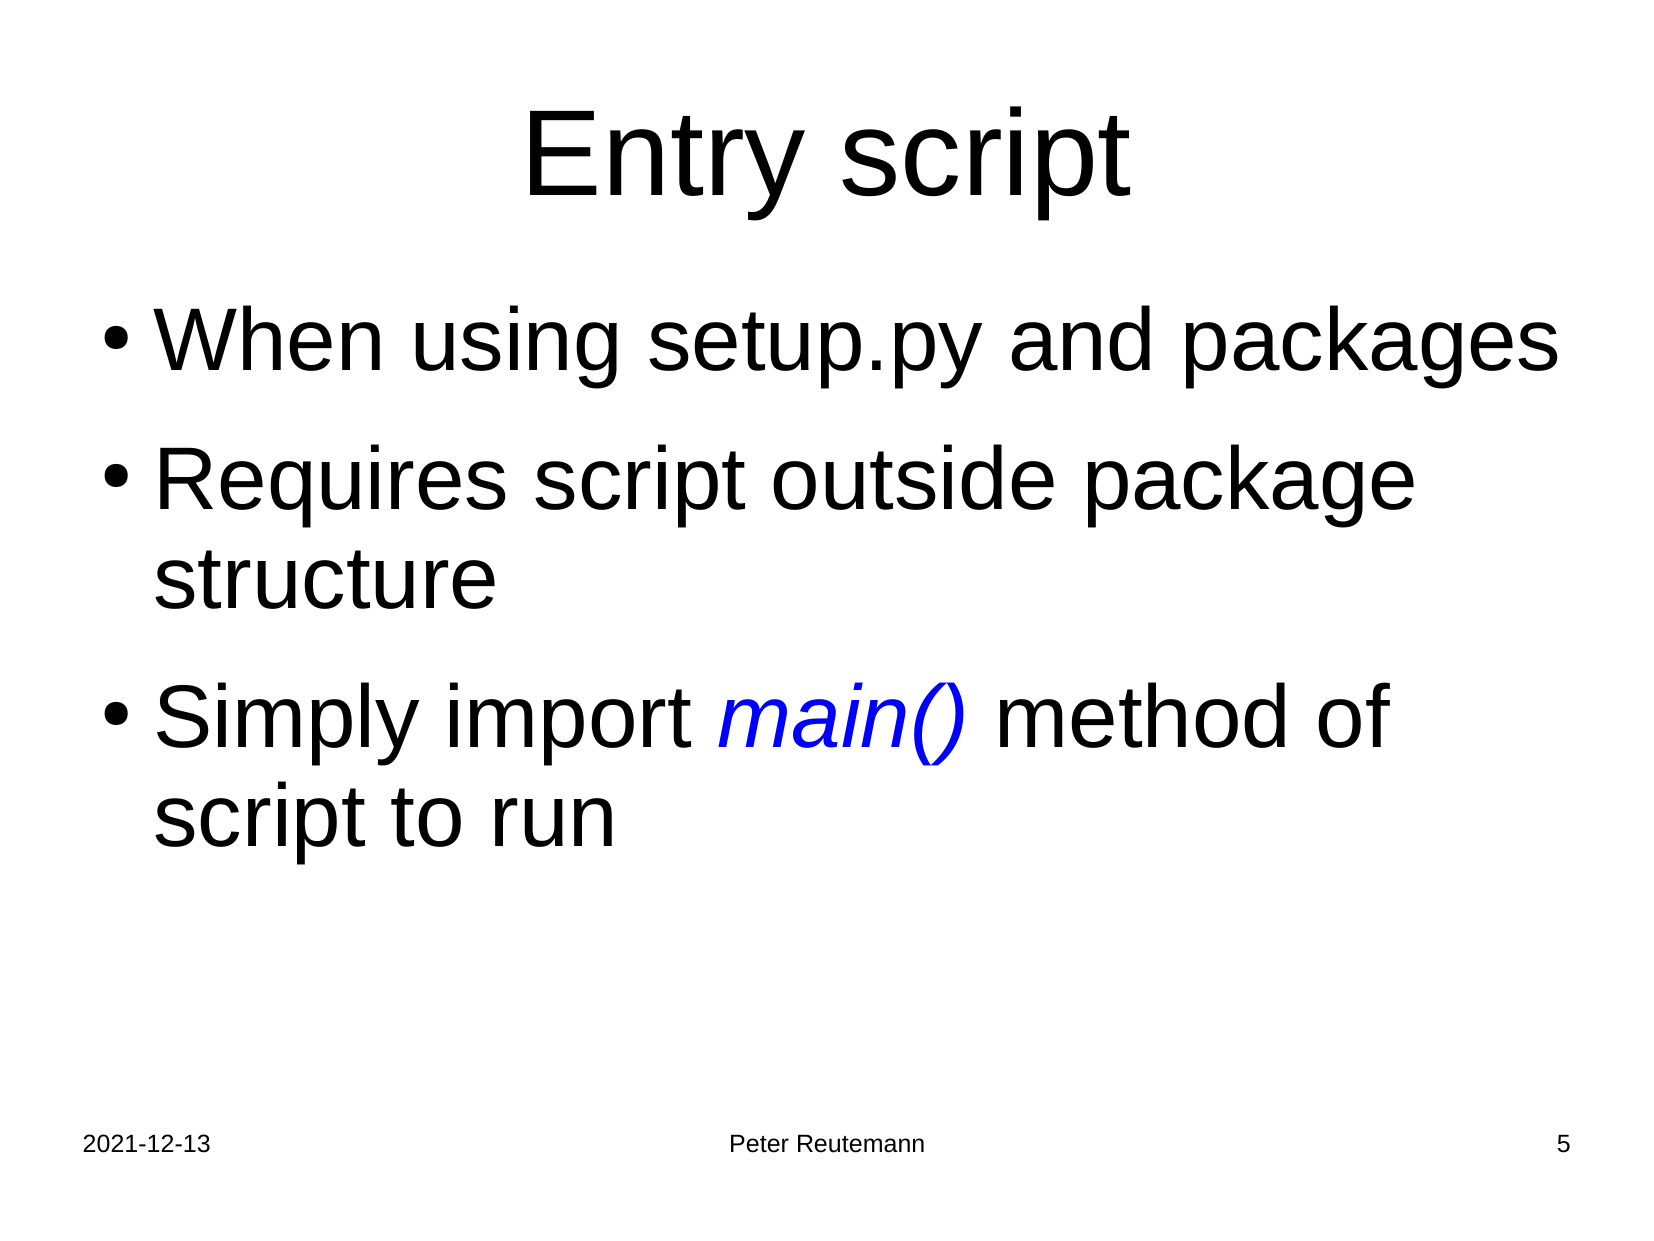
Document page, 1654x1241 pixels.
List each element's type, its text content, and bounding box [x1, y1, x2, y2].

list When using setup.py and packages Requires script outside package structure Simply import main() method of script to run [82, 290, 1571, 1010]
title Entry script [82, 49, 1571, 257]
